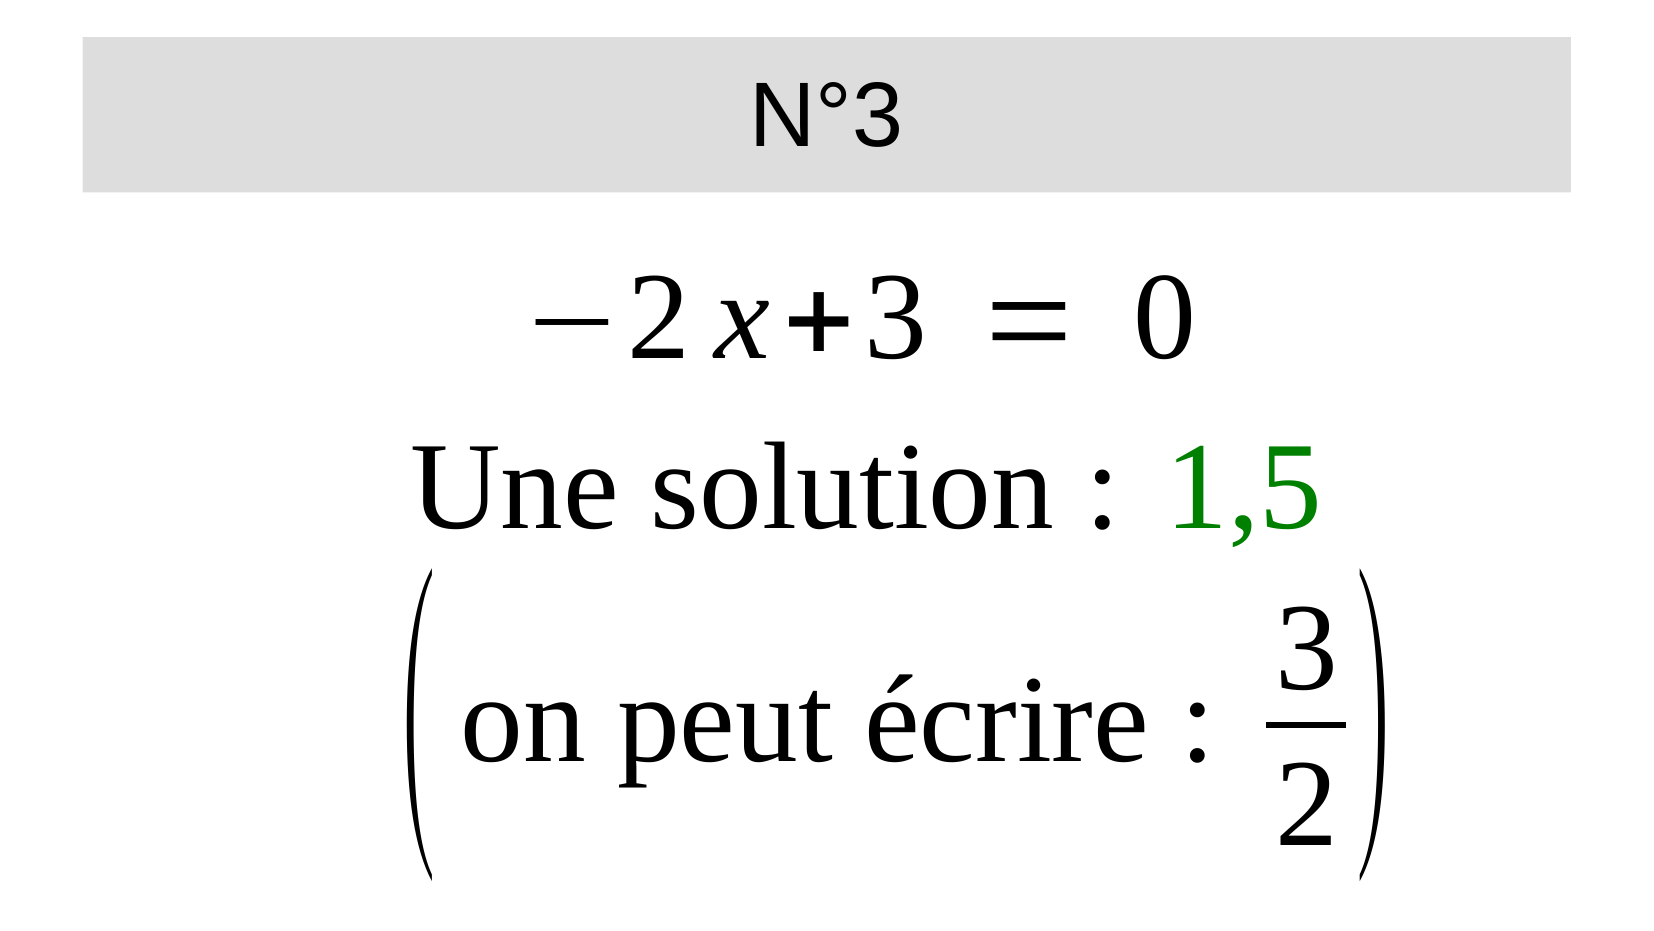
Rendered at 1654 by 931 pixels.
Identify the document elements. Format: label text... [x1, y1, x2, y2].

chart [515, 248, 1205, 387]
title N°3 [82, 37, 1571, 193]
chart [389, 417, 1421, 888]
